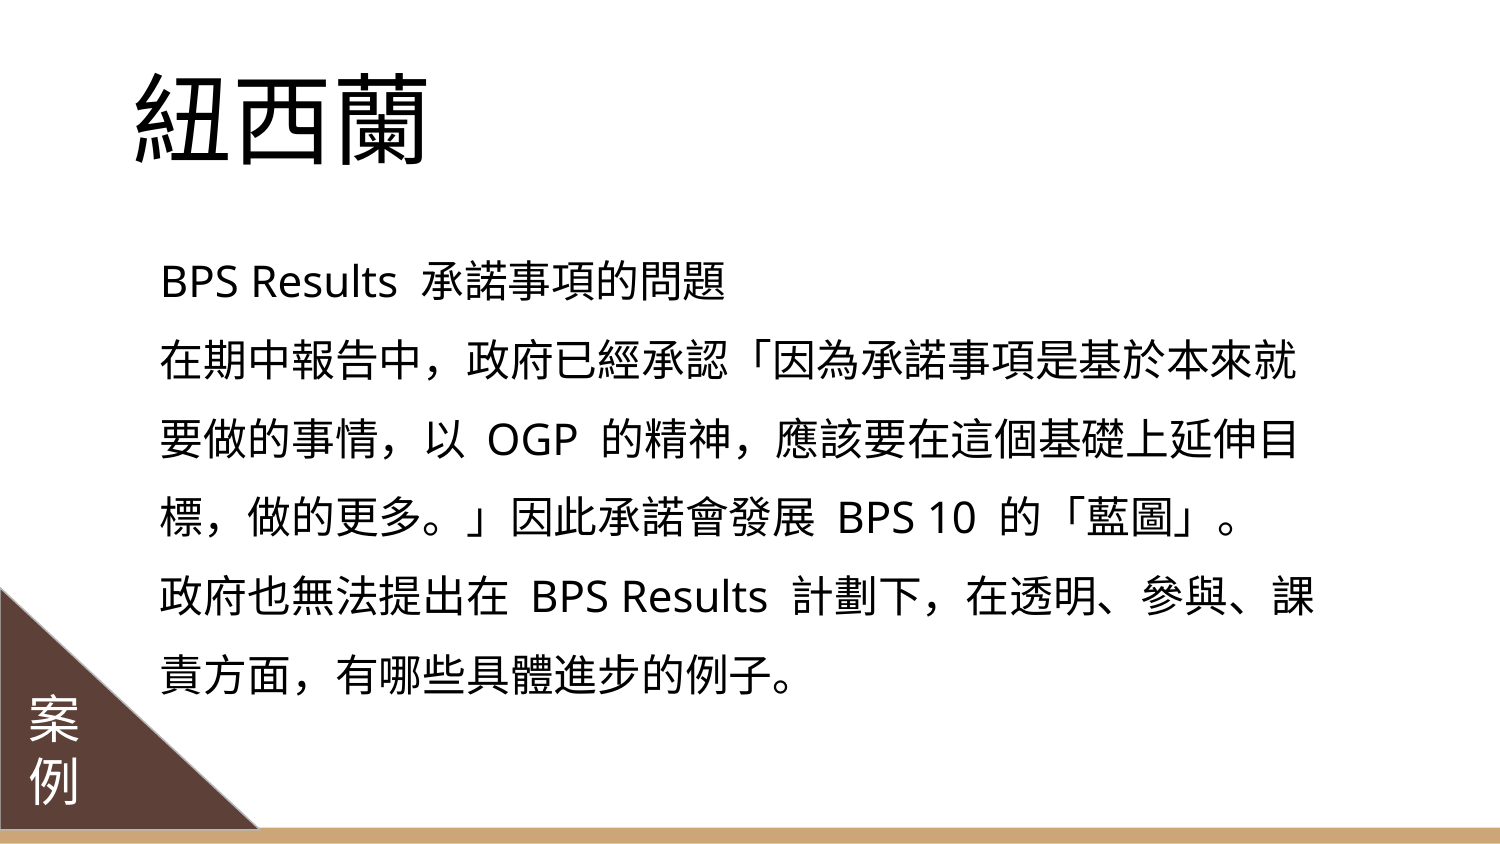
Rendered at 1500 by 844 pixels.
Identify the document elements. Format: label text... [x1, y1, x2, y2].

title BPS Results 承諾事項的問題 在期中報告中，政府已經承認「因為承諾事項是基於本來就要做的事情，以 OGP 的精神，應該要在這個基礎上延伸目標，做的更多。」因此承諾會發展 BPS 10 的「藍圖」。 政府也無法提出在 BPS Results 計劃下，在透明、參與、課責方面，有哪些具體進步的例子。 [144, 256, 1355, 672]
title 紐西蘭 [117, 0, 1383, 235]
text_box 案例 [13, 671, 111, 760]
text_box [0, 587, 261, 830]
